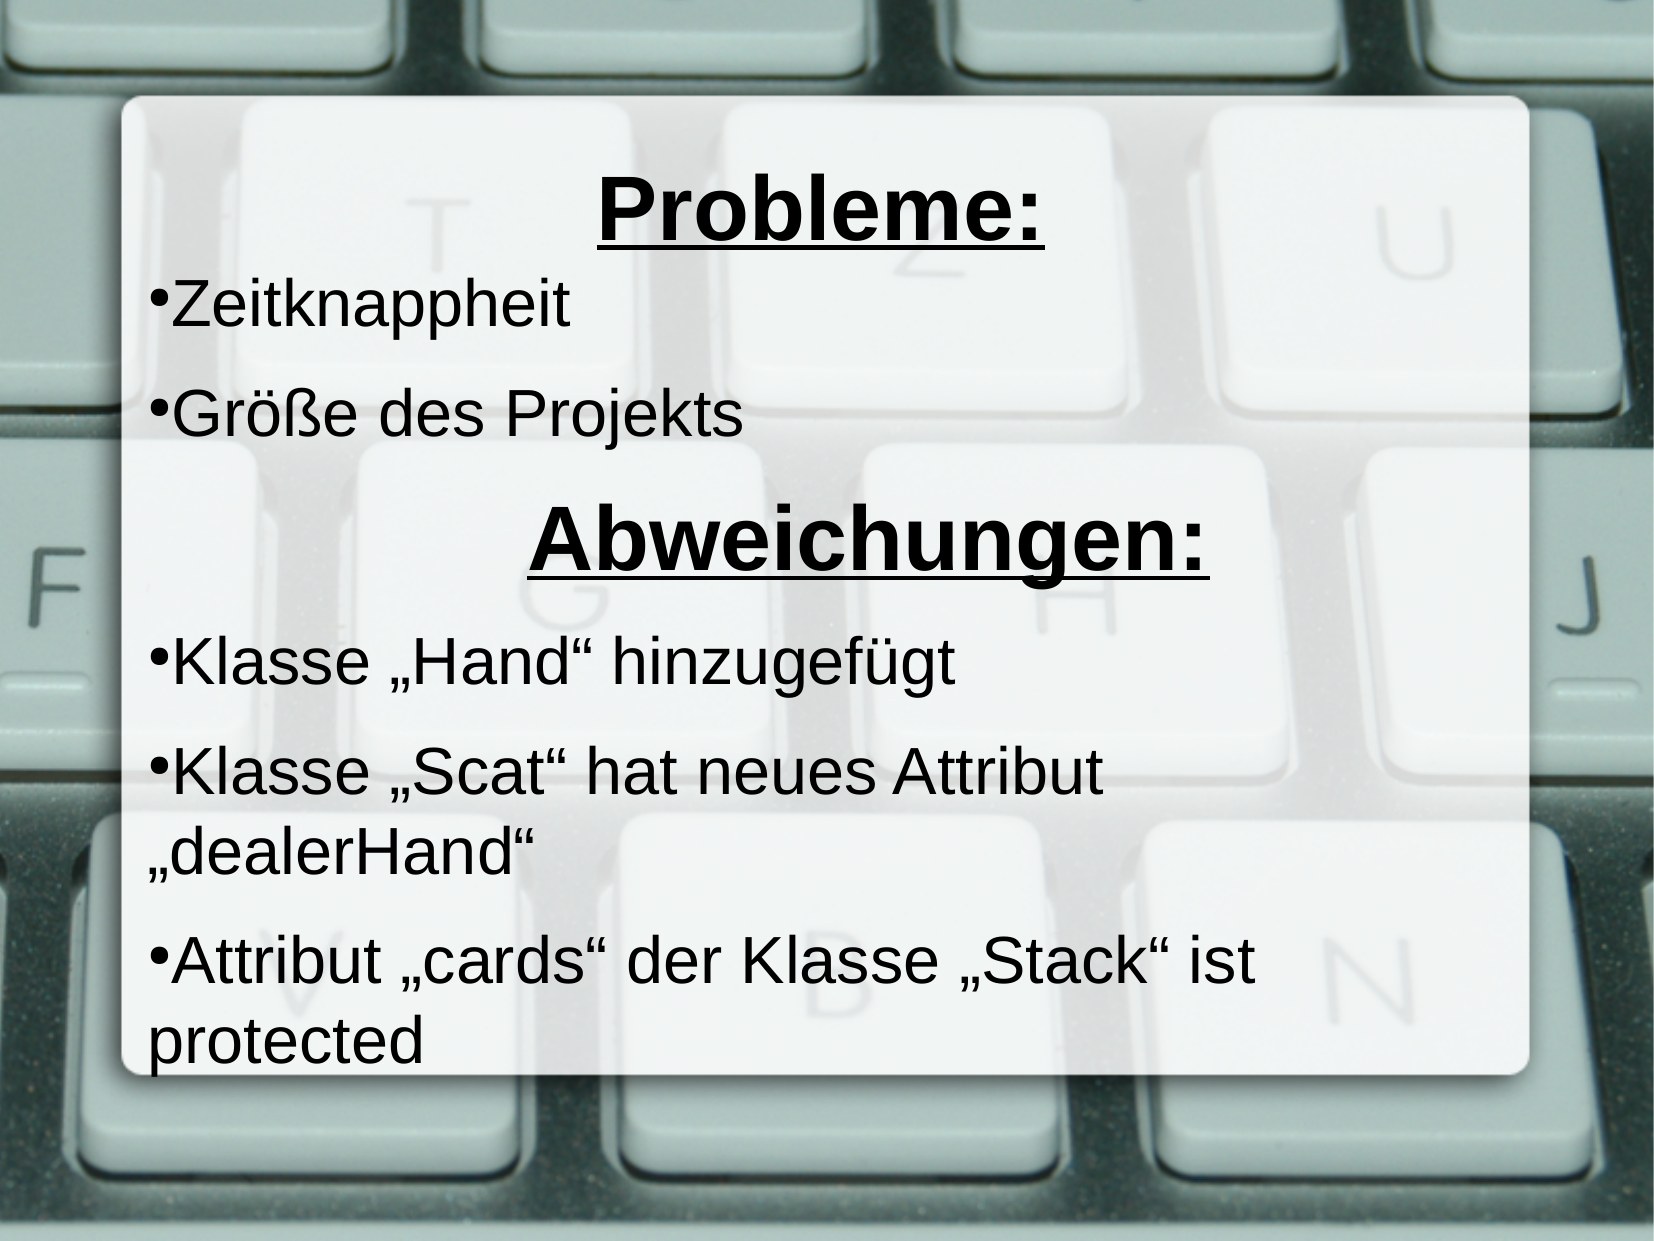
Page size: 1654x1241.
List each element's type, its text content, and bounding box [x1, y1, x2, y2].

picture [0, 0, 1654, 1241]
title Probleme: [135, 100, 1506, 308]
list Zeitknappheit Größe des Projekts Abweichungen: Klasse „Hand“ hinzugefügt Klasse „Scat“ hat neues Attribut „dealerHand“ Attribut „cards“ der Klasse „Stack“ ist protected [147, 259, 1506, 969]
